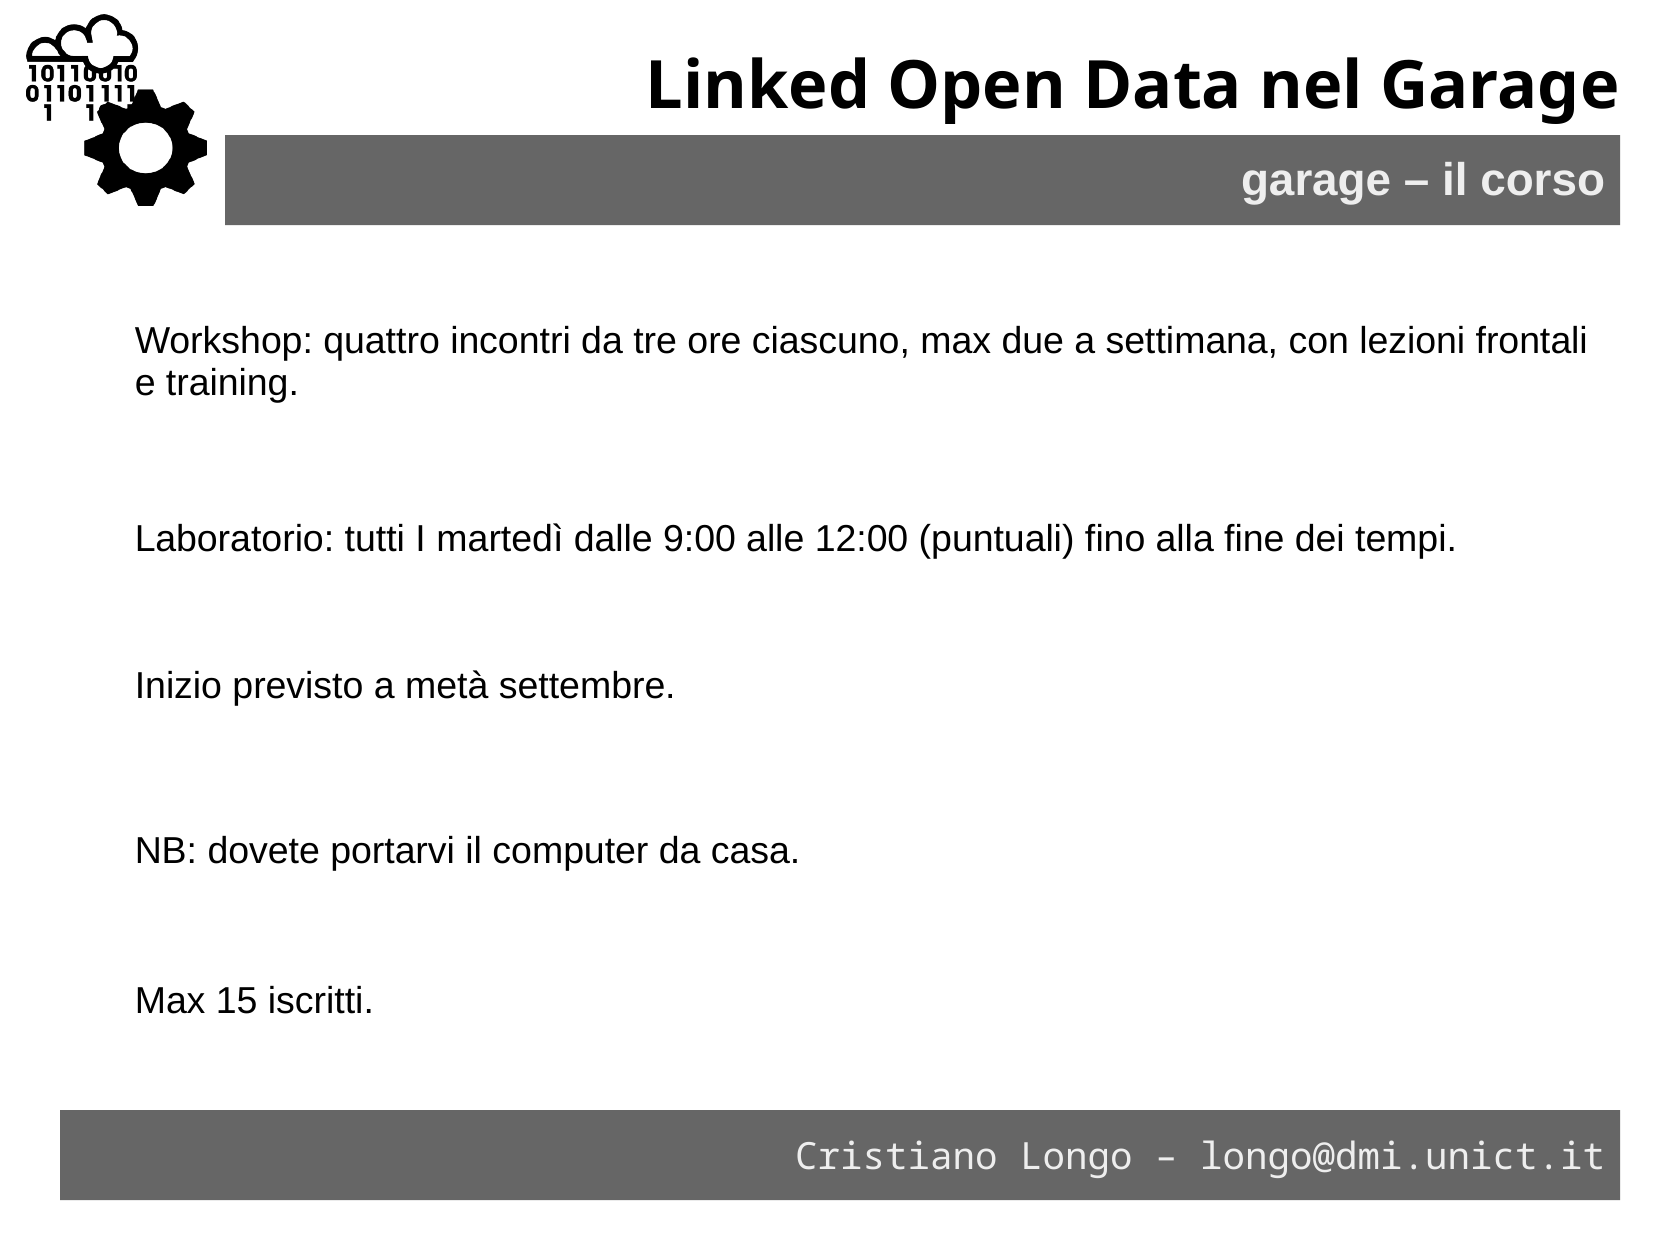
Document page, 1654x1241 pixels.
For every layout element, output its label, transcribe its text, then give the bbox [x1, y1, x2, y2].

picture [26, 14, 207, 206]
text_box Workshop: quattro incontri da tre ore ciascuno, max due a settimana, con lezioni frontali e training. [120, 312, 1621, 421]
text_box NB: dovete portarvi il computer da casa. [120, 822, 1621, 931]
text_box Max 15 iscritti. [120, 972, 1621, 1081]
text_box Cristiano Longo – longo@dmi.unict.it [60, 1110, 1621, 1201]
text_box Laboratorio: tutti I martedì dalle 9:00 alle 12:00 (puntuali) fino alla fine dei tempi. [120, 510, 1621, 618]
text_box garage – il corso [225, 135, 1621, 226]
text_box Inizio previsto a metà settembre. [120, 657, 1621, 766]
text_box Linked Open Data nel Garage [285, 30, 1636, 123]
